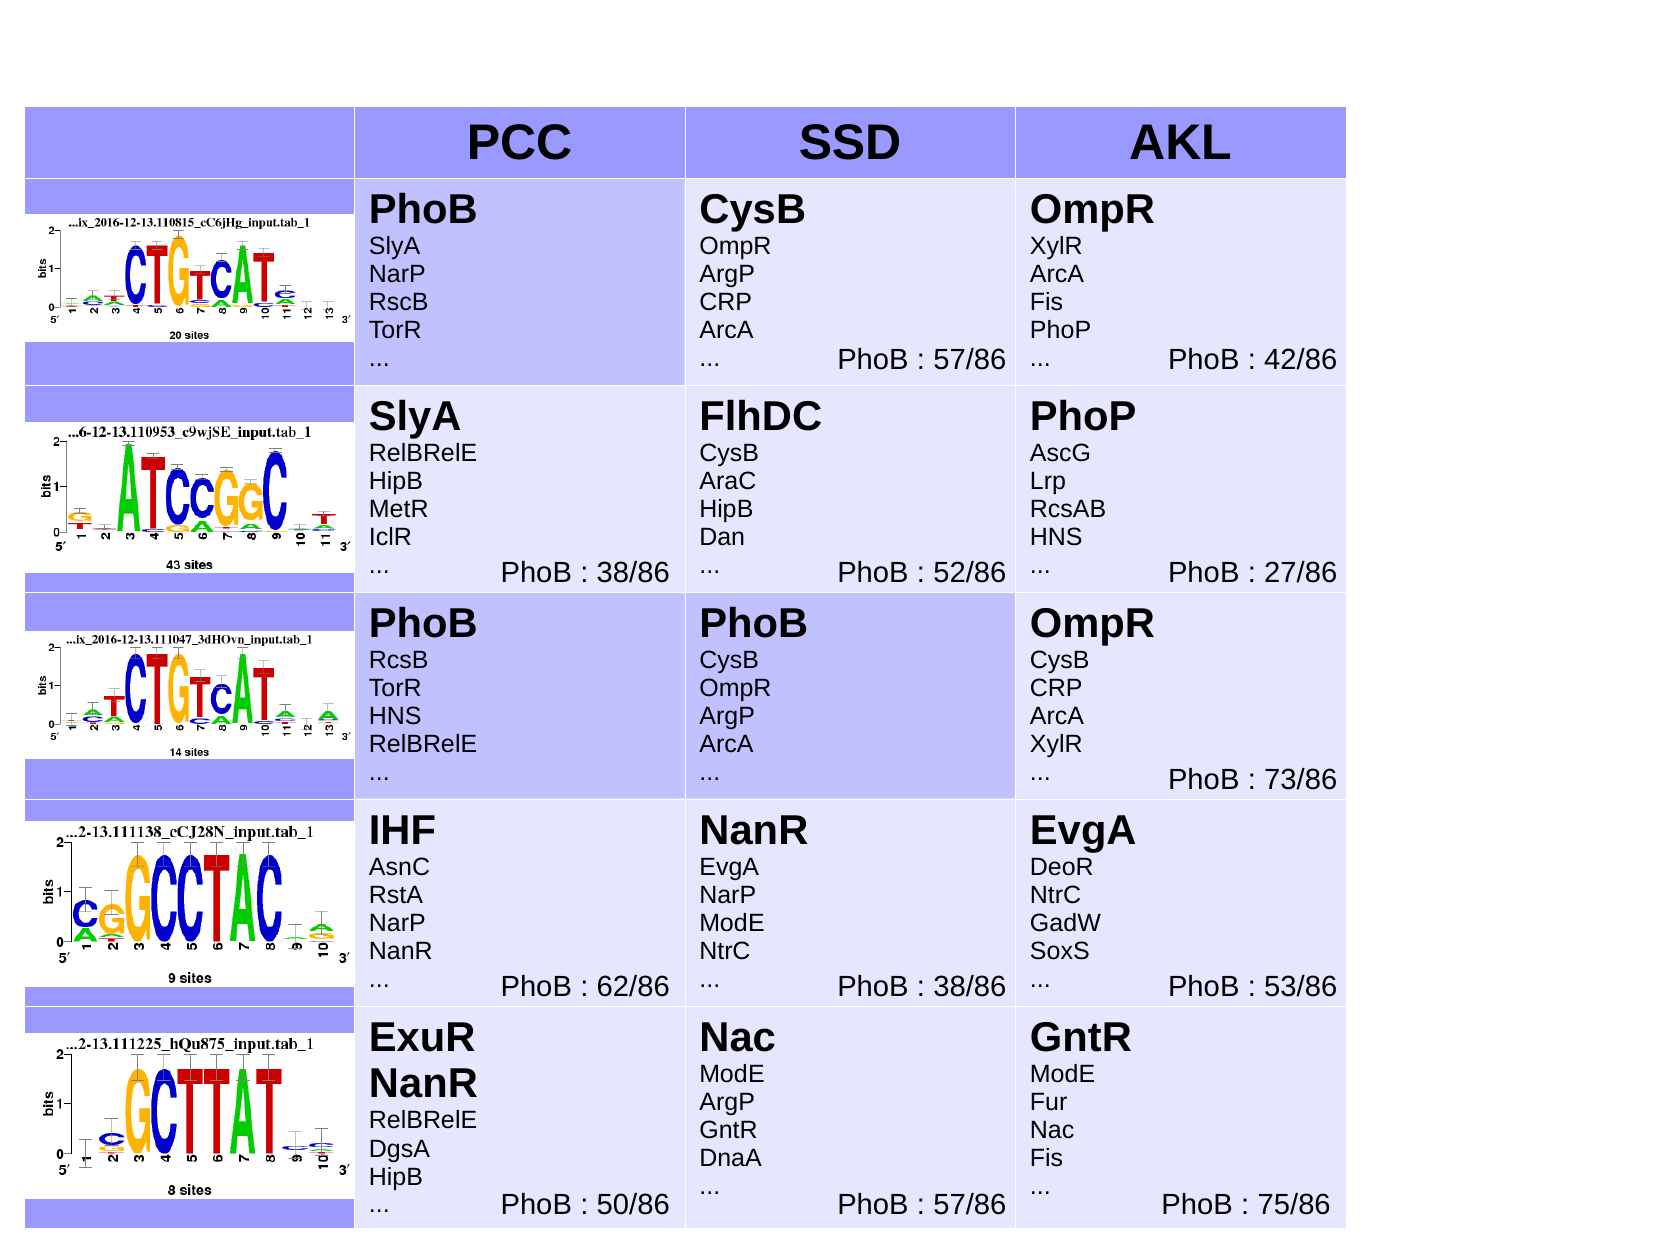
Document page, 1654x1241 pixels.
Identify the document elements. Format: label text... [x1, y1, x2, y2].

table_cell [25, 800, 354, 821]
table_cell [25, 593, 354, 631]
table_cell [25, 1199, 354, 1228]
table_cell PhoB RcsB TorR HNS RelBRelE ... [355, 593, 685, 799]
table_cell FlhDC CysB AraC HipB Dan ... [686, 386, 1015, 592]
table_cell OmpR XylR ArcA Fis PhoP ... [1016, 179, 1346, 385]
table_header SSD [686, 107, 1015, 178]
table_cell PhoB CysB OmpR ArgP ArcA ... [686, 593, 1015, 799]
text_box PhoB : 57/86 [822, 1180, 1022, 1229]
table_cell [25, 573, 354, 592]
table_cell SlyA RelBRelE HipB MetR IclR ... [355, 386, 685, 592]
text_box PhoB : 27/86 [1153, 548, 1353, 597]
text_box PhoB : 38/86 [822, 962, 1022, 1010]
table_cell ExuR NanR RelBRelE DgsA HipB ... [355, 1007, 685, 1228]
table_cell OmpR CysB CRP ArcA XylR ... [1016, 593, 1346, 799]
text_box PhoB : 50/86 [485, 1180, 686, 1229]
table_cell [25, 342, 354, 385]
picture [23, 631, 355, 759]
table_cell PhoP AscG Lrp RcsAB HNS ... [1016, 386, 1346, 592]
table_cell NanR EvgA NarP ModE NtrC ... [686, 800, 1015, 1006]
picture [23, 214, 355, 342]
table_cell [25, 386, 354, 422]
text_box PhoB : 62/86 [485, 962, 686, 1010]
table_cell CysB OmpR ArgP CRP ArcA ... [686, 179, 1015, 385]
table_cell [25, 759, 354, 799]
text_box PhoB : 57/86 [822, 336, 1022, 384]
table_header AKL [1016, 107, 1346, 178]
table_cell PhoB SlyA NarP RscB TorR ... [355, 179, 685, 385]
picture [23, 1033, 355, 1199]
table_cell IHF AsnC RstA NarP NanR ... [355, 800, 685, 1006]
table_cell [25, 179, 354, 214]
picture [23, 821, 355, 987]
text_box PhoB : 52/86 [822, 548, 1022, 597]
table_cell [25, 1007, 354, 1033]
table_cell Nac ModE ArgP GntR DnaA ... [686, 1007, 1015, 1228]
text_box PhoB : 38/86 [485, 548, 686, 597]
table_cell EvgA DeoR NtrC GadW SoxS ... [1016, 800, 1346, 1006]
table_cell GntR ModE Fur Nac Fis ... [1016, 1007, 1346, 1228]
text_box PhoB : 73/86 [1153, 755, 1353, 804]
text_box PhoB : 75/86 [1146, 1180, 1346, 1228]
table_cell [25, 987, 354, 1006]
table_header [25, 107, 354, 178]
text_box PhoB : 42/86 [1153, 336, 1353, 384]
text_box PhoB : 53/86 [1153, 962, 1353, 1010]
picture [23, 422, 355, 573]
table_header PCC [355, 107, 685, 178]
